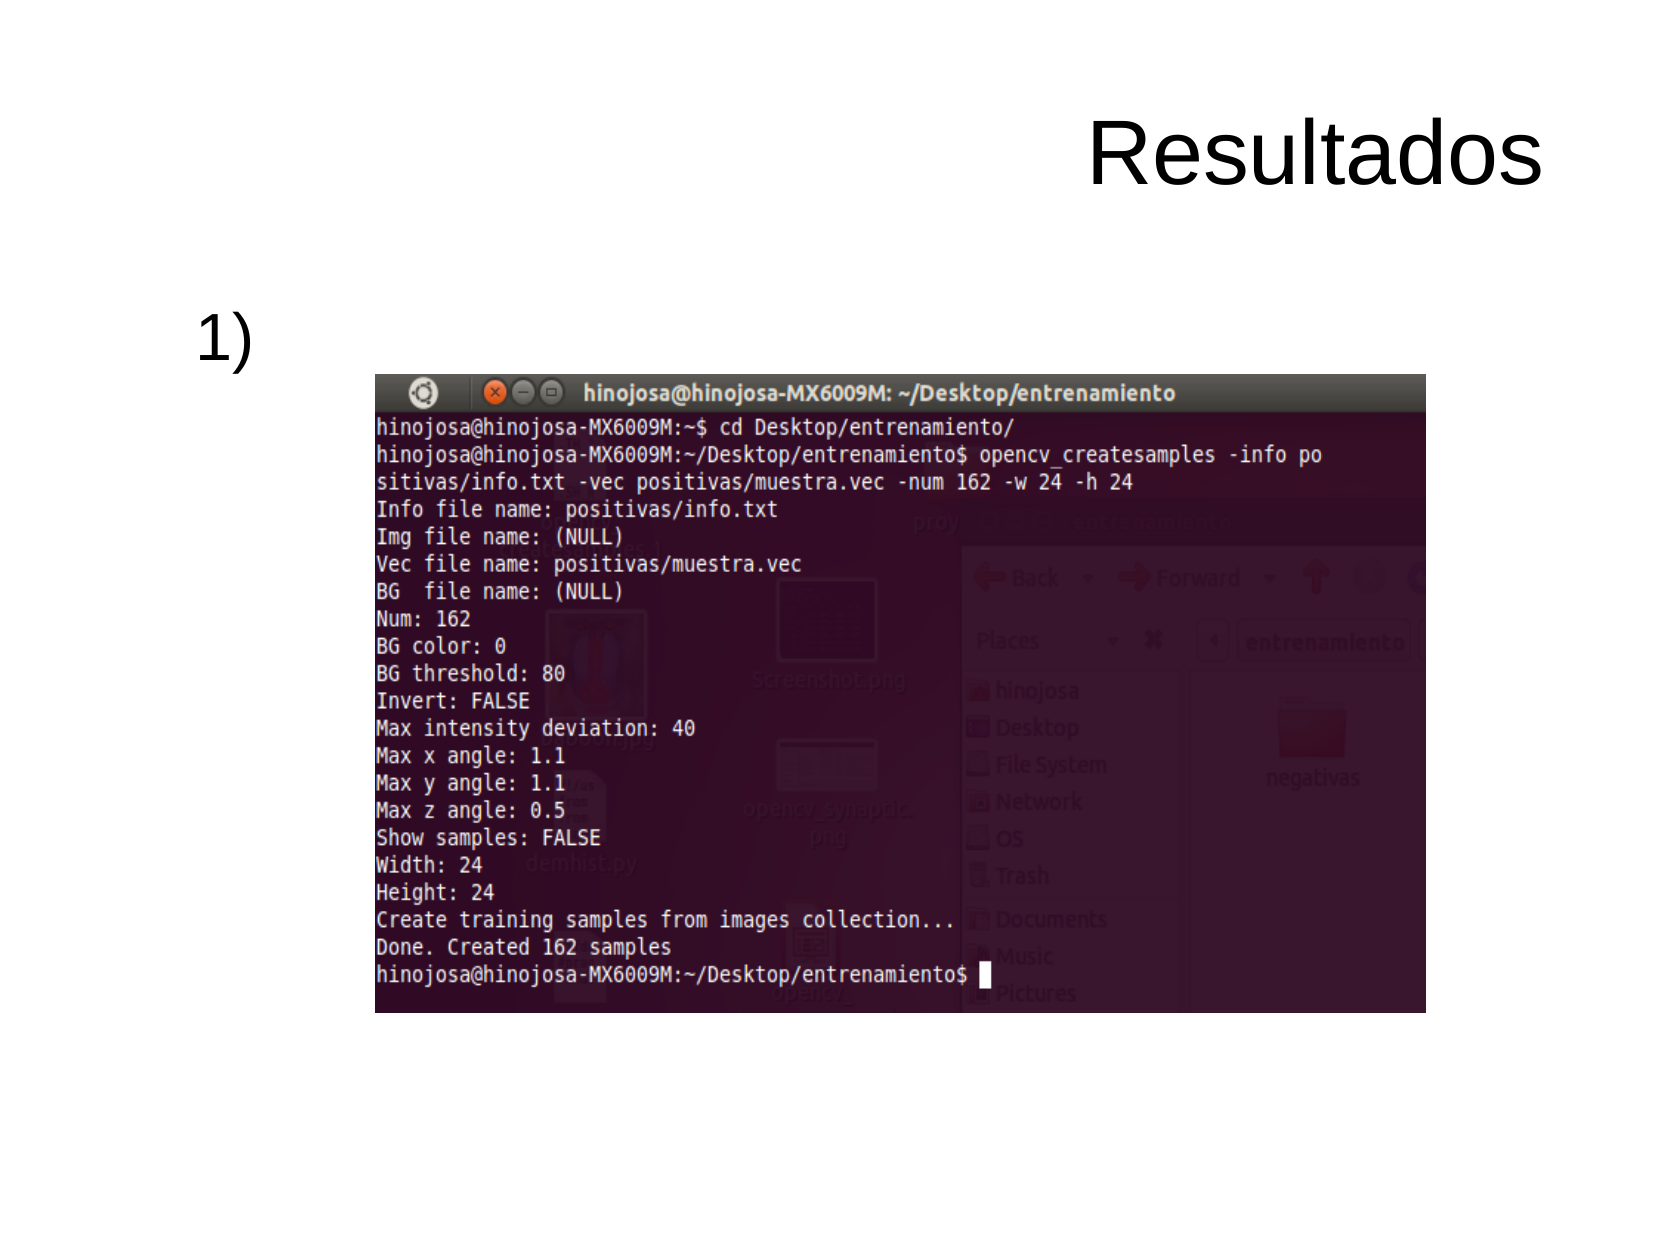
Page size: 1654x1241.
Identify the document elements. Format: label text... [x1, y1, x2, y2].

list 1) [124, 300, 1613, 1119]
picture [375, 374, 1426, 1013]
title Resultados [82, 49, 1571, 257]
